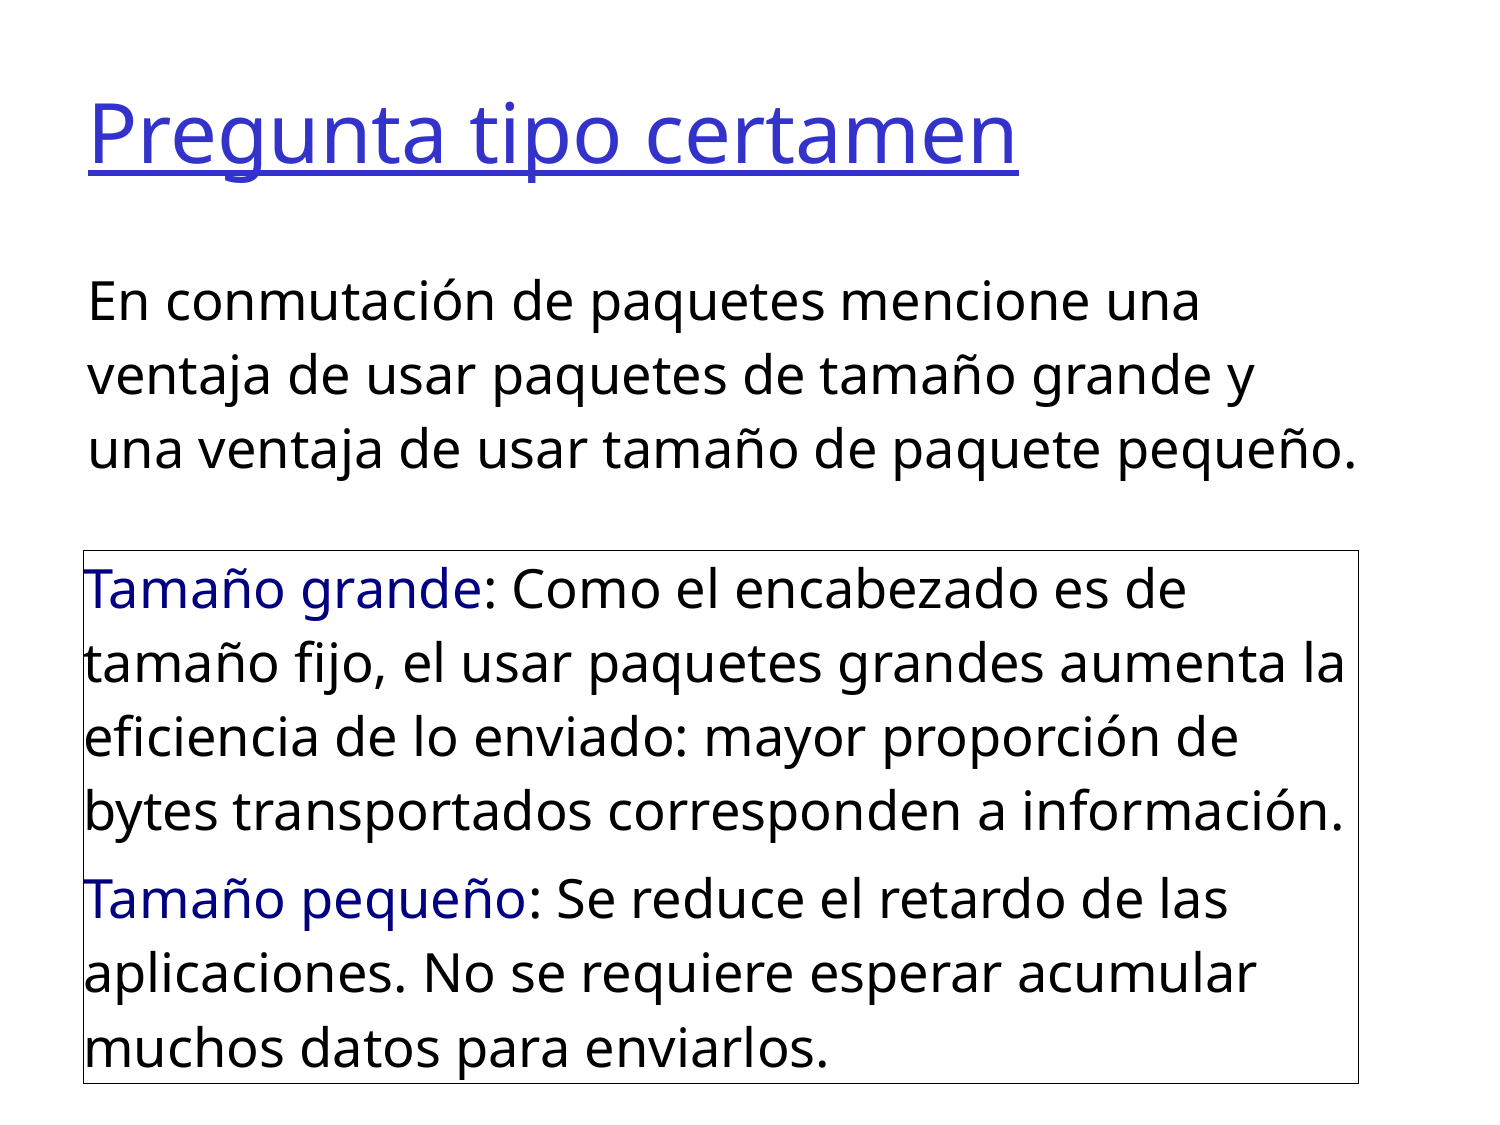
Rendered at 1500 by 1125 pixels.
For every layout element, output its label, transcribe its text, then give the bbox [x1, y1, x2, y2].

title Pregunta tipo certamen [87, 23, 1363, 239]
list Tamaño grande: Como el encabezado es de tamaño fijo, el usar paquetes grandes aumenta la eficiencia de lo enviado: mayor proporción de bytes transportados corresponden a información. Tamaño pequeño: Se reduce el retardo de las aplicaciones. No se requiere esperar acumular muchos datos para enviarlos. [83, 550, 1359, 1073]
list En conmutación de paquetes mencione una ventaja de usar paquetes de tamaño grande y una ventaja de usar tamaño de paquete pequeño. [87, 262, 1363, 528]
